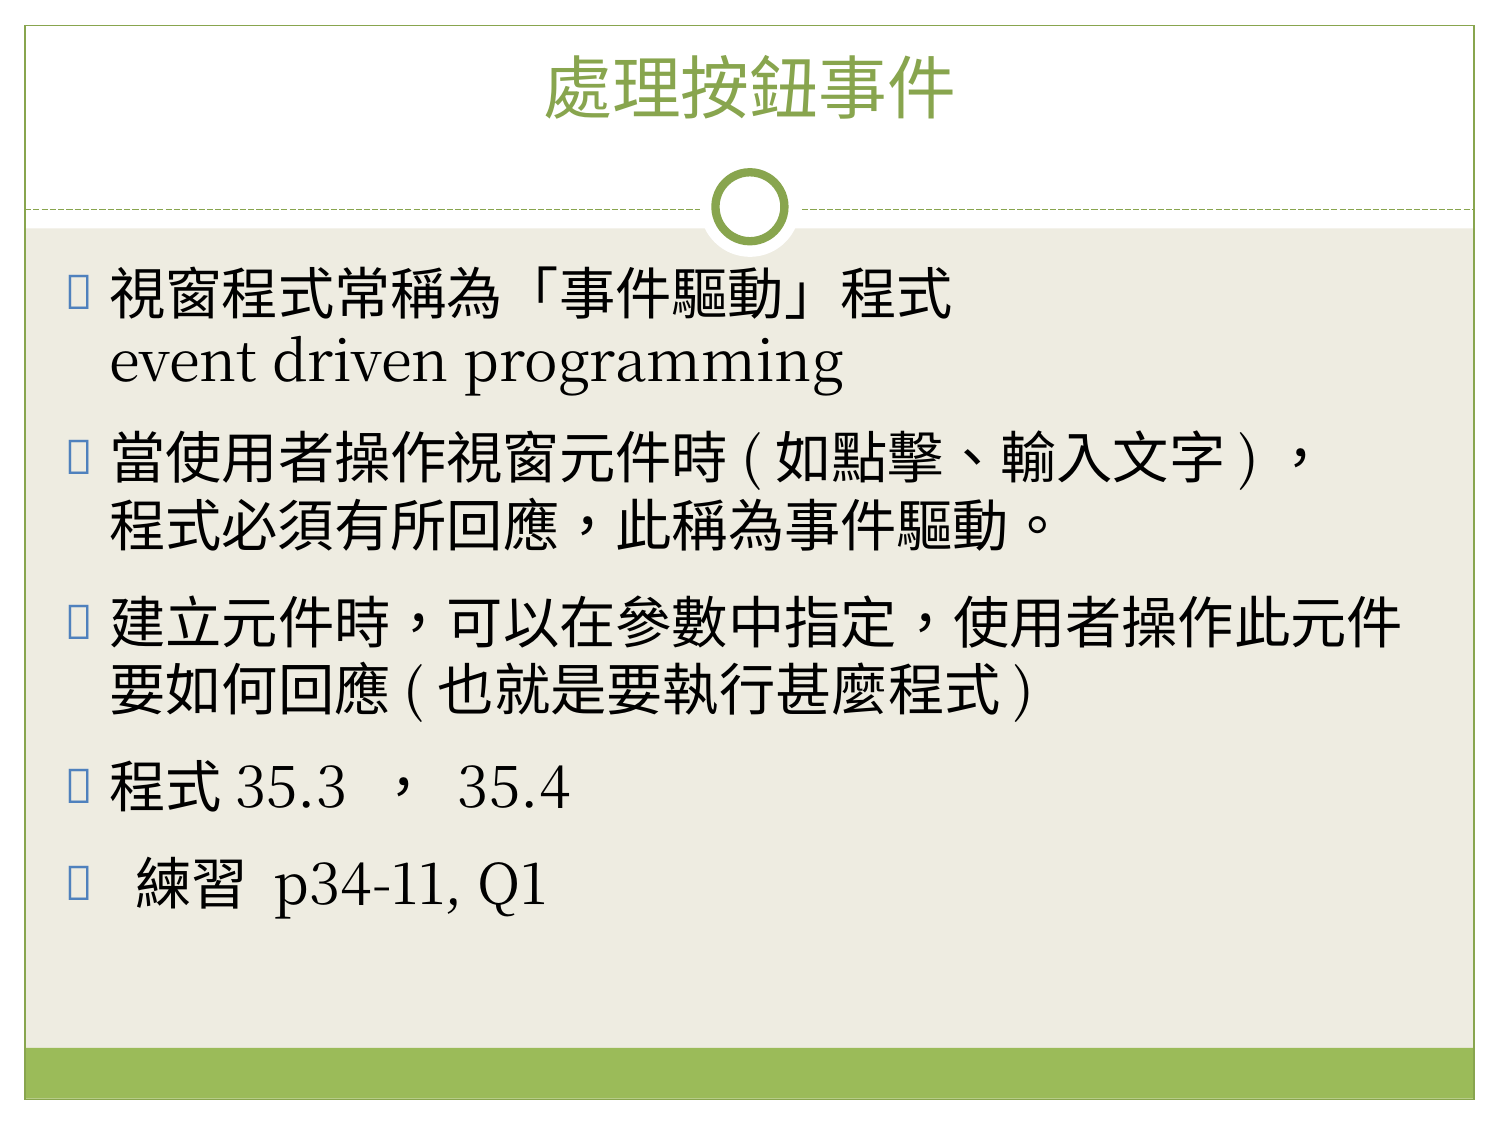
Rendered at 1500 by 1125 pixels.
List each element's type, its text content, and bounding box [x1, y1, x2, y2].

title 處理按鈕事件 [49, 37, 1450, 162]
list 視窗程式常稱為「事件驅動」程式 event driven programming 當使用者操作視窗元件時(如點擊、輸入文字)， 程式必須有所回應，此稱為事件驅動。 建立元件時，可以在參數中指定，使用者操作此元件 要如何回應(也就是要執行甚麼程式) 程式35.3 ， 35.4 練習 p34-11, Q1 [49, 250, 1445, 1001]
